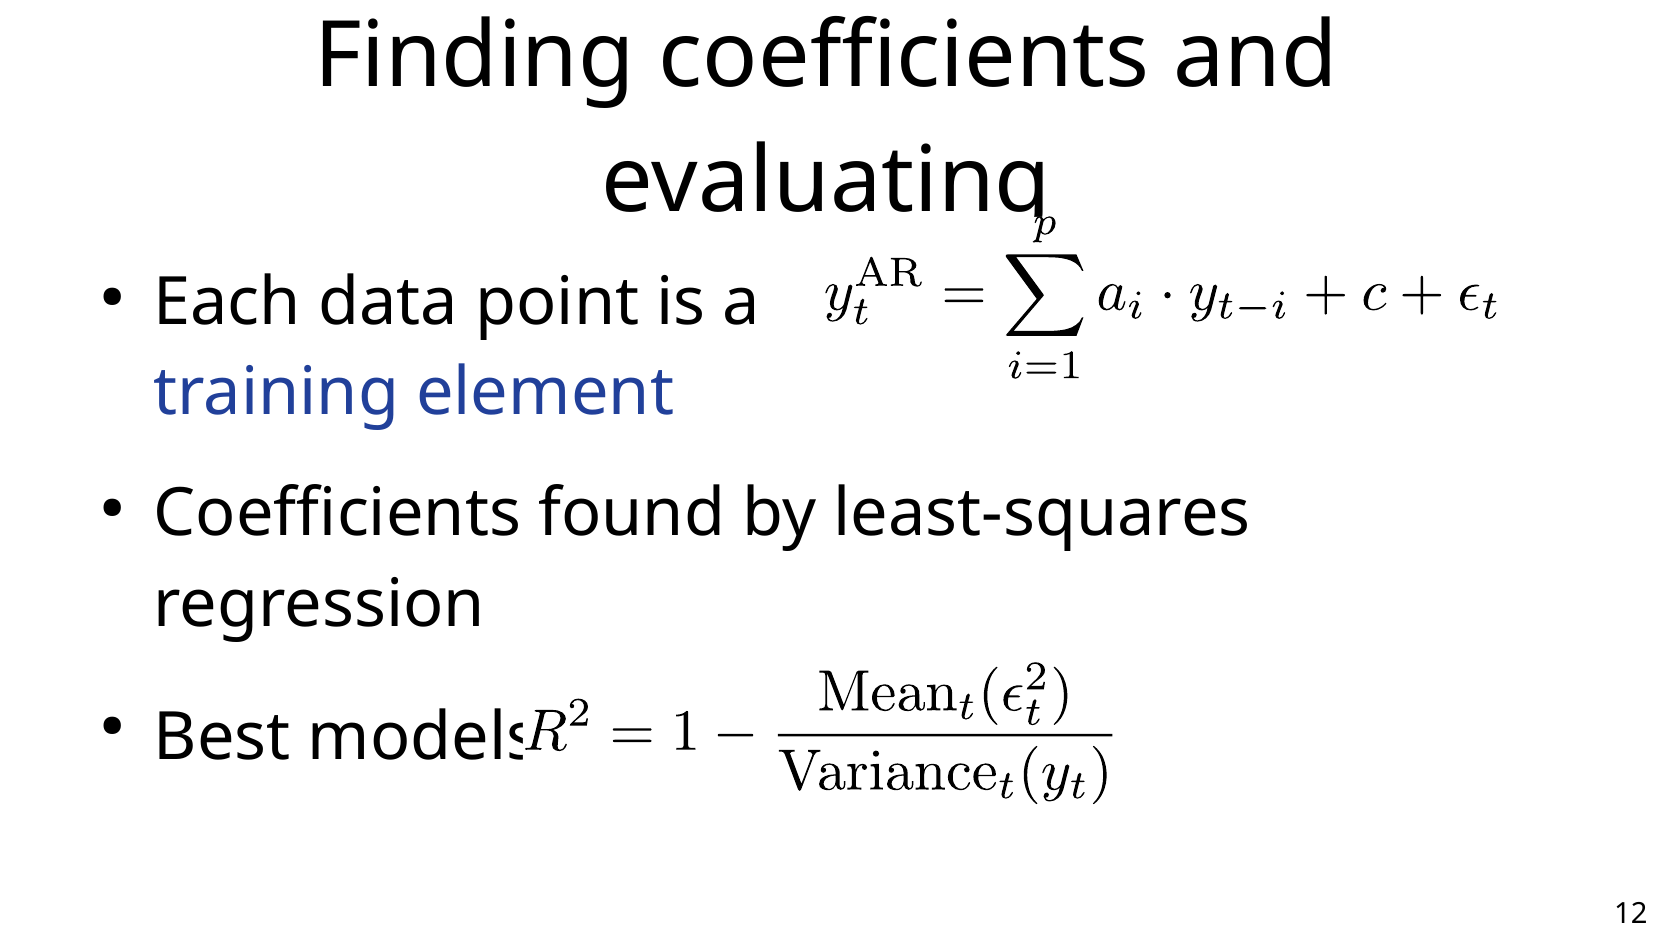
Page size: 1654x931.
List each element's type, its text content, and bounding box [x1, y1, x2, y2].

text_box [823, 216, 1499, 379]
title Finding coefficients and evaluating [82, 1, 1571, 226]
list Each data point is a training element Coefficients found by least-squares regression Best models have R2 → 1 [82, 253, 1571, 793]
text_box [522, 662, 1113, 805]
